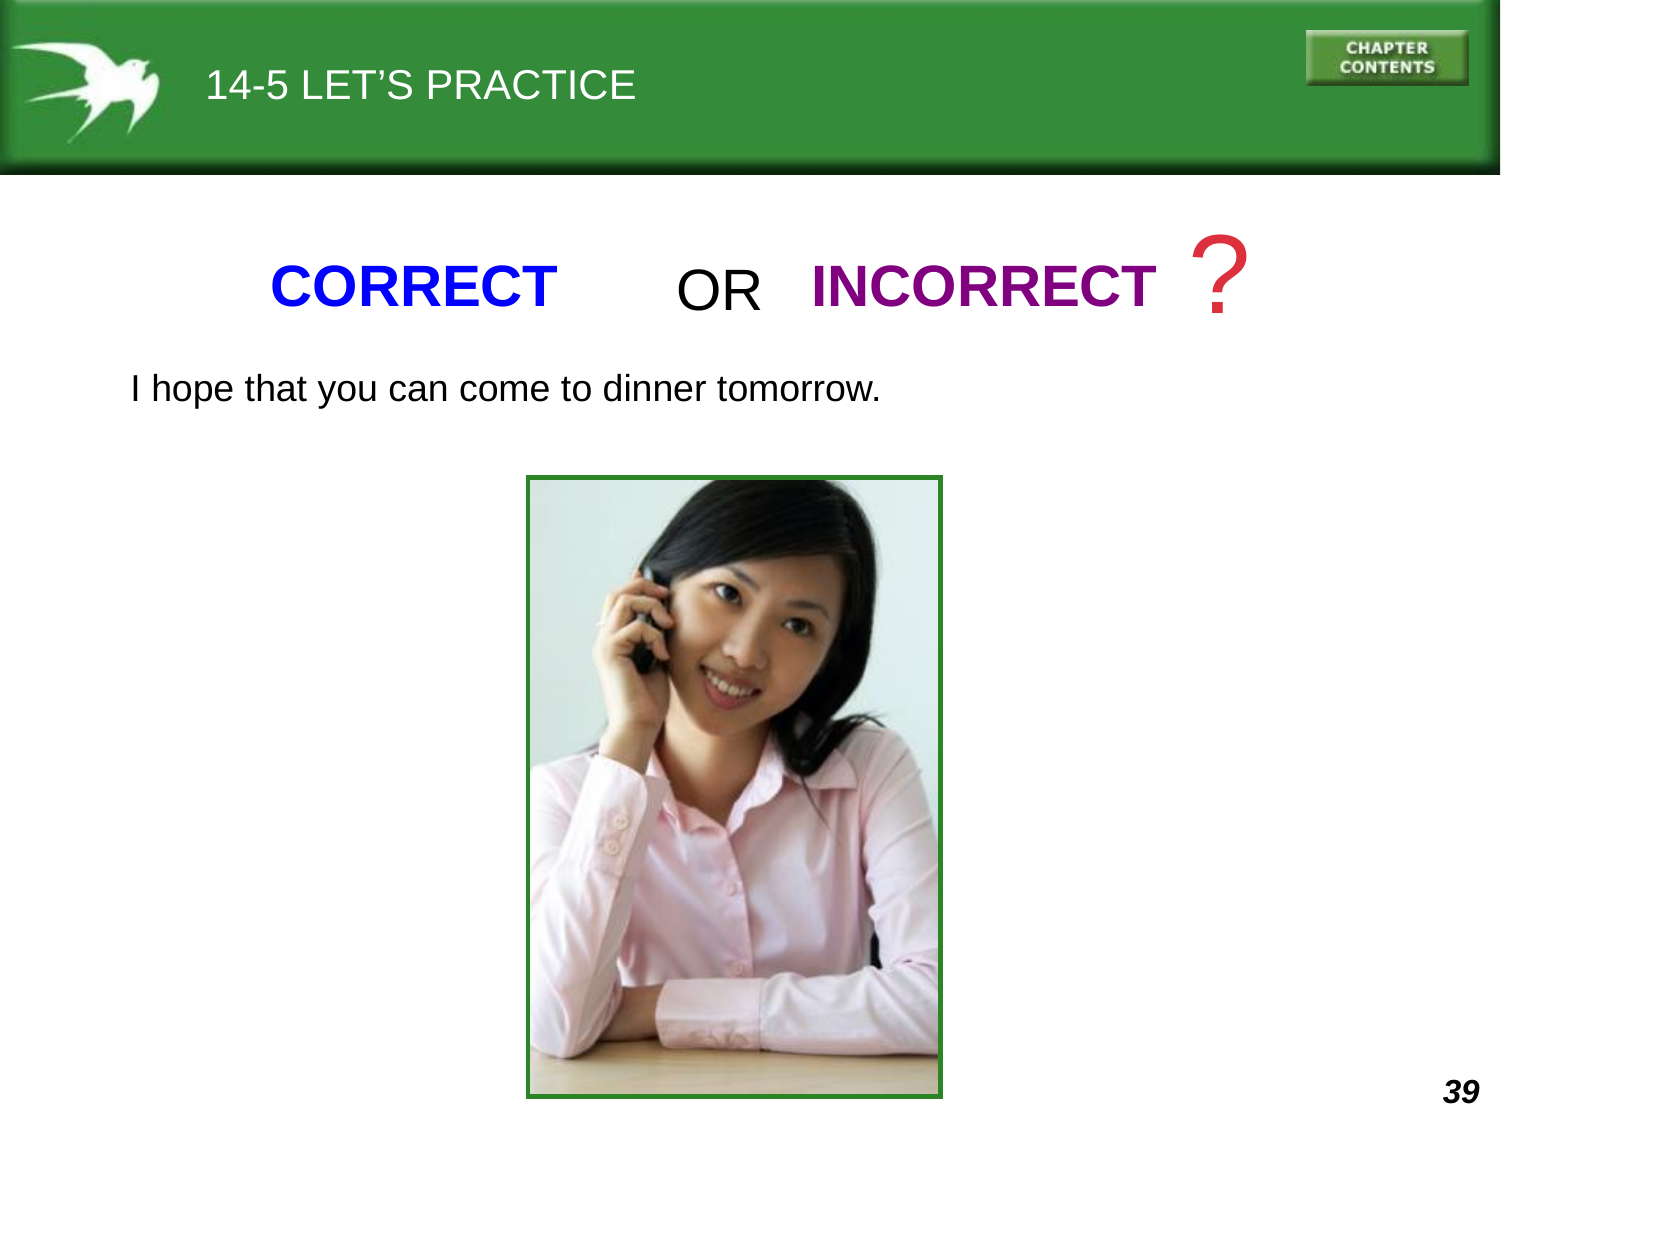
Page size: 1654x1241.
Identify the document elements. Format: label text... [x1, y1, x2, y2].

text_box ? [1173, 193, 1266, 345]
text_box OR [625, 244, 779, 330]
text_box CORRECT [256, 240, 574, 327]
picture [530, 479, 939, 1094]
text_box 14-5 LET’S PRACTICE [190, 50, 1363, 116]
text_box INCORRECT [796, 240, 1173, 327]
text_box I hope that you can come to dinner tomorrow. [80, 356, 1581, 417]
picture [0, 0, 1500, 175]
